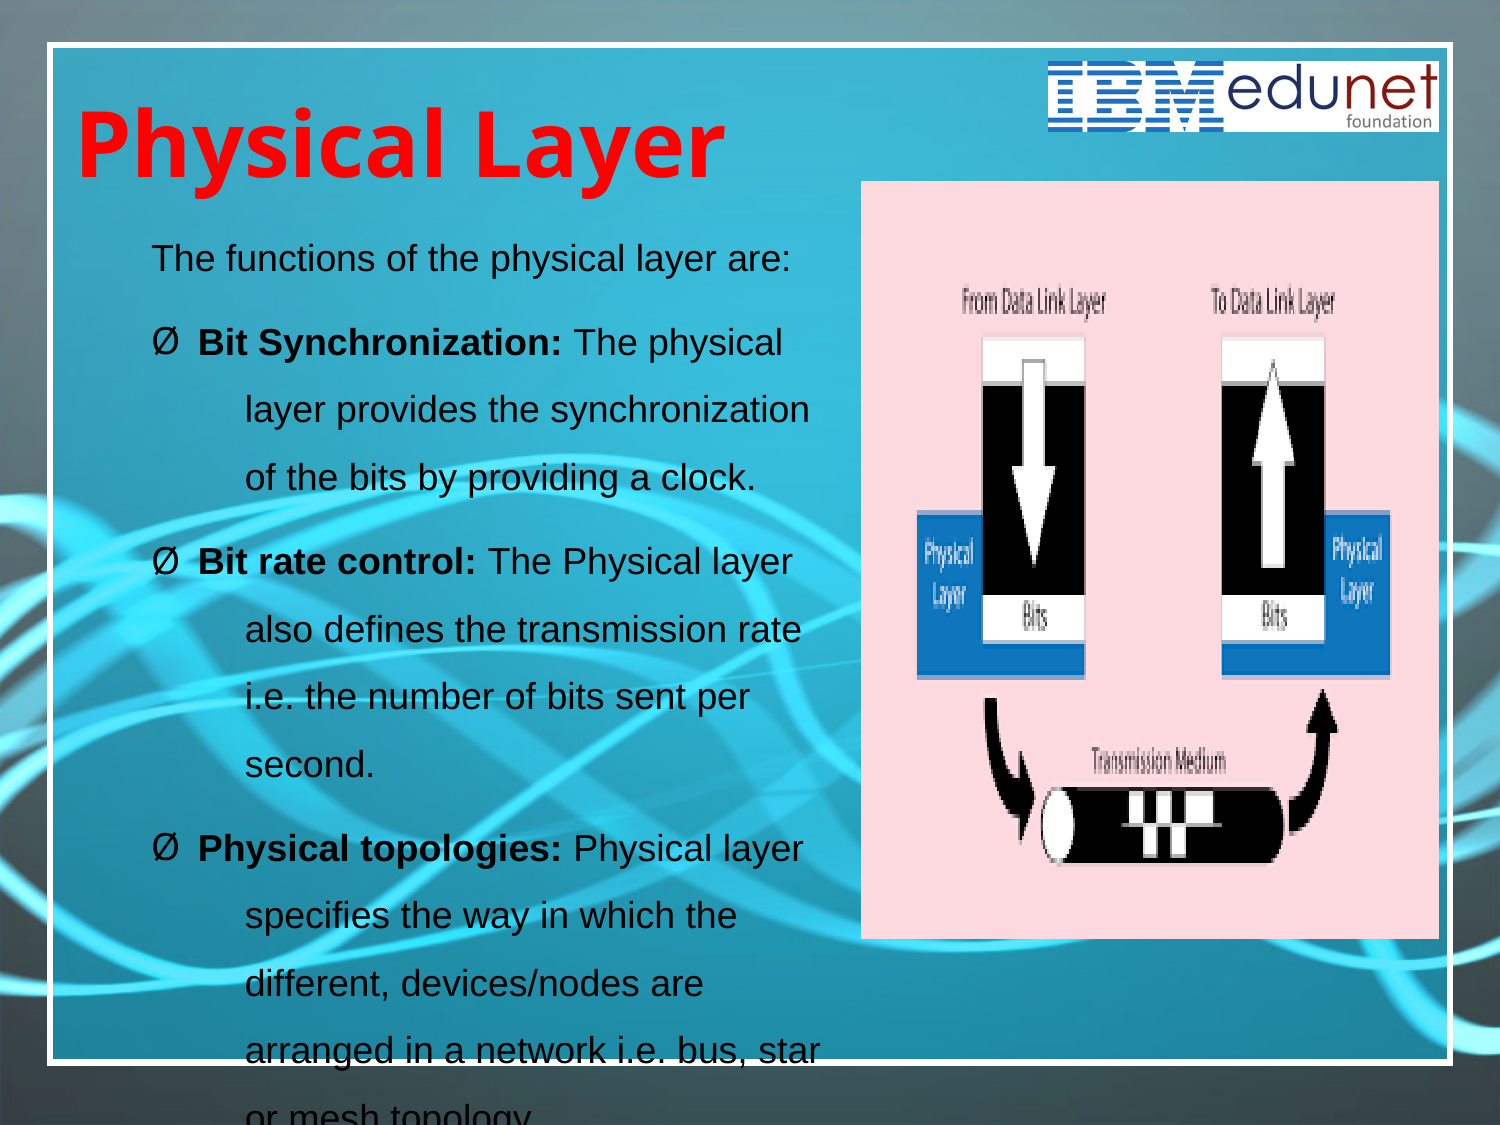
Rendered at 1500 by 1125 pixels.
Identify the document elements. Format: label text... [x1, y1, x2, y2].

picture [861, 181, 1439, 939]
picture [1048, 61, 1439, 132]
title Physical Layer [88, 77, 714, 204]
list The functions of the physical layer are: Bit Synchronization: The physical layer provides the synchronization of the bits by providing a clock. Bit rate control: The Physical layer also defines the transmission rate i.e. the number of bits sent per second. Physical topologies: Physical layer specifies the way in which the different, devices/nodes are arranged in a network i.e. bus, star or mesh topology. [136, 203, 843, 1080]
